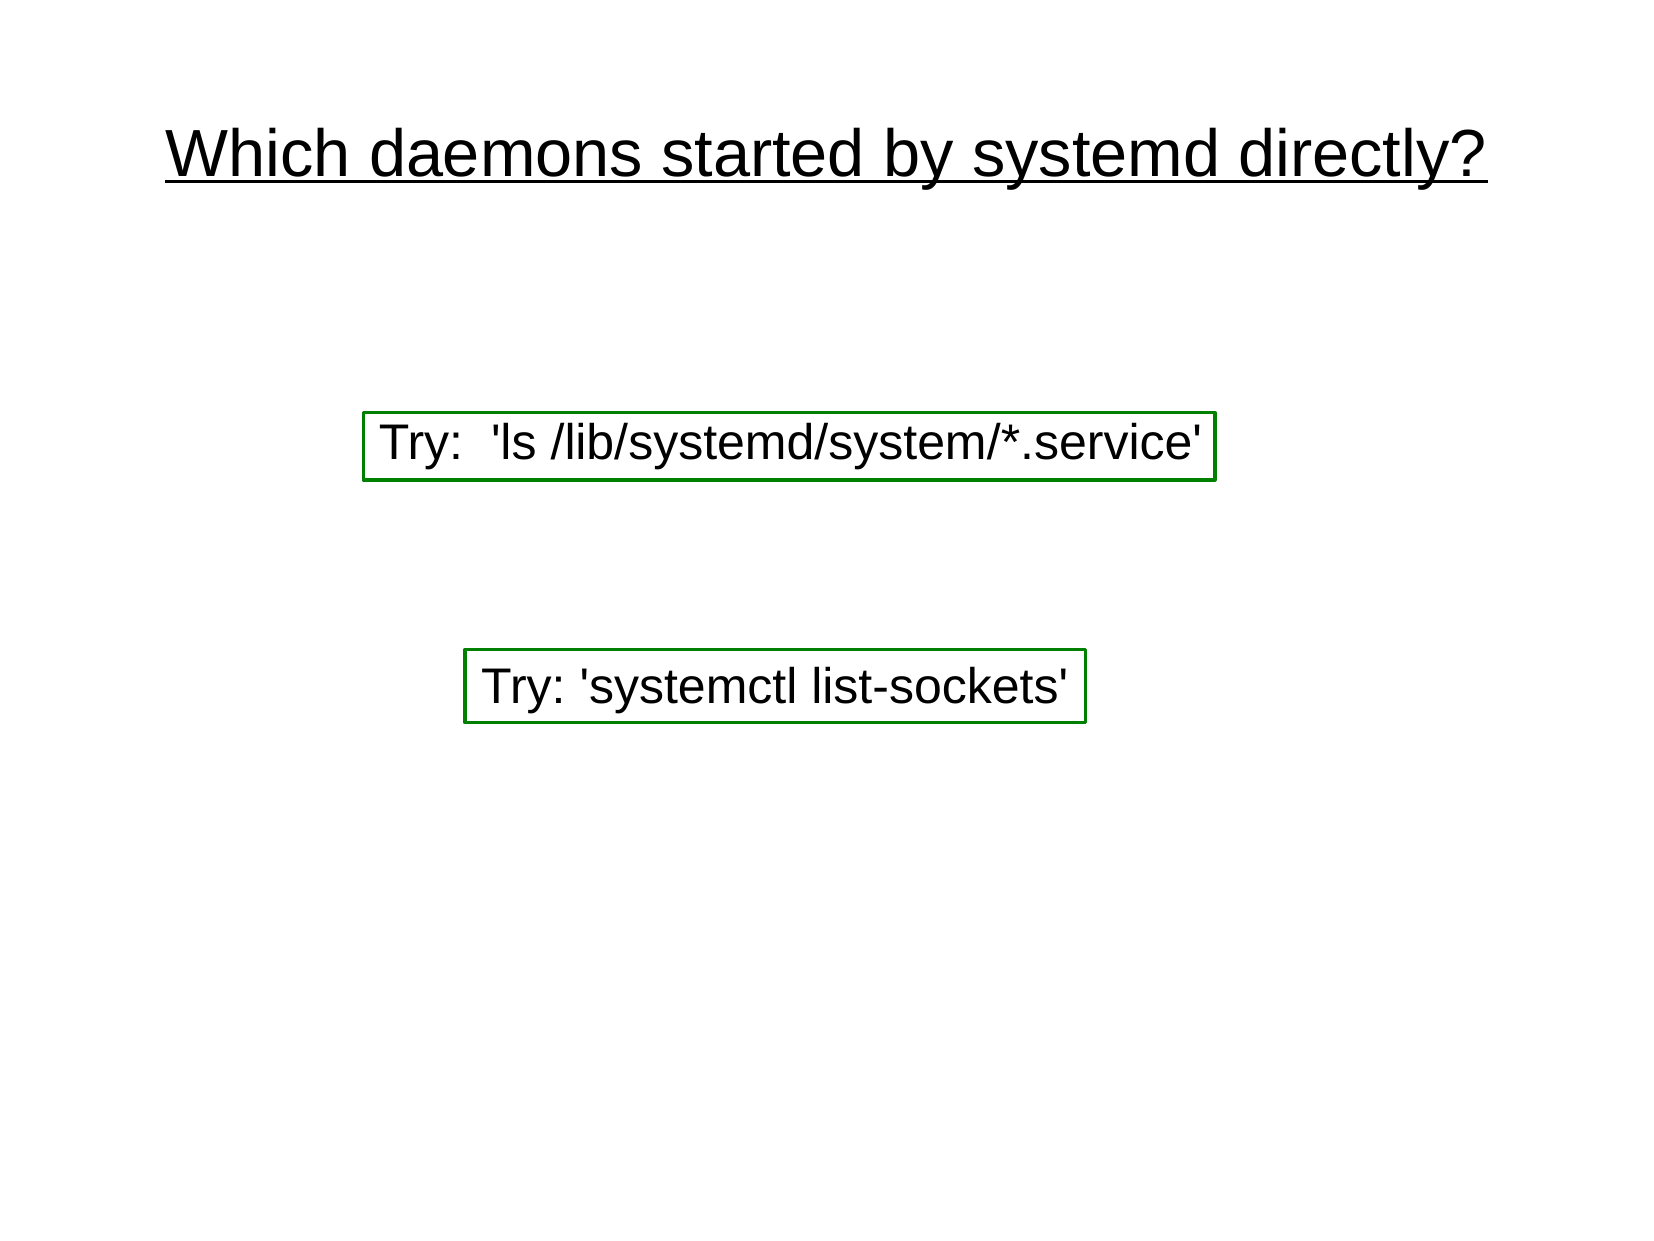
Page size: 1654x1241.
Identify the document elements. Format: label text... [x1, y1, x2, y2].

text_box Try: 'systemctl list-sockets' [465, 649, 1086, 723]
title Which daemons started by systemd directly? [82, 49, 1571, 257]
list Try: 'ls /lib/systemd/system/*.service' [363, 412, 1216, 481]
